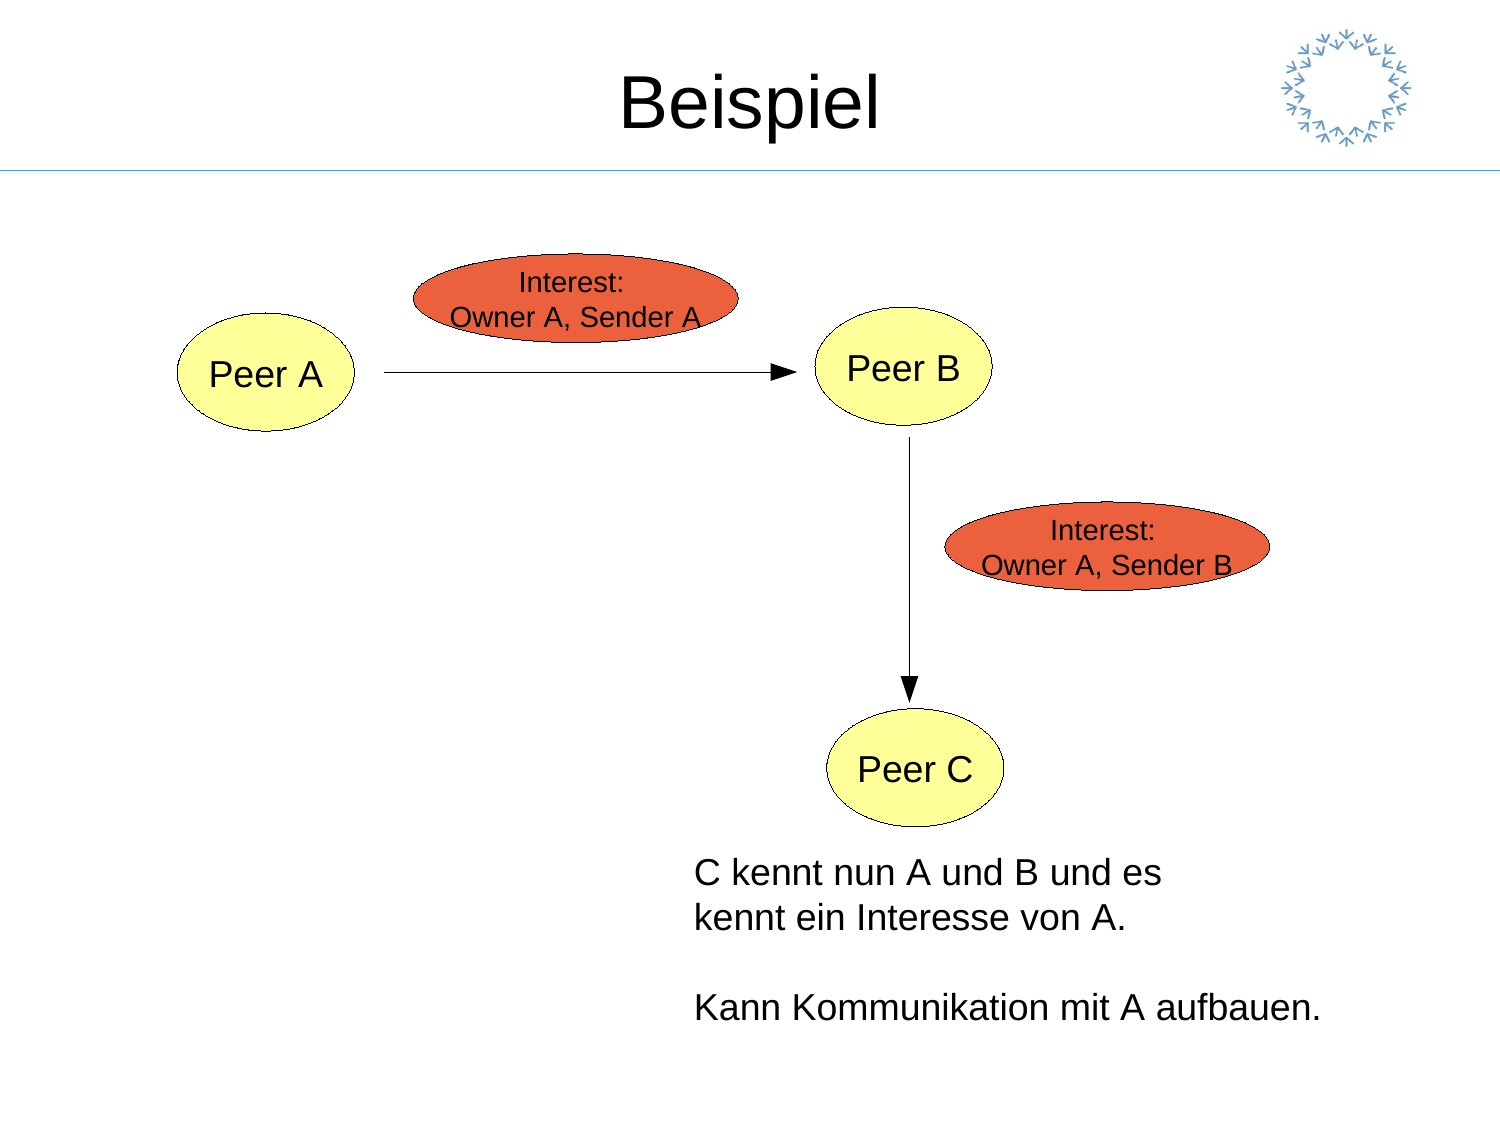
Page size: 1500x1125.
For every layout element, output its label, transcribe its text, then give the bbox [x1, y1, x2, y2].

text_box C kennt nun A und B und es kennt ein Interesse von A. Kann Kommunikation mit A aufbauen. [679, 840, 1338, 1035]
text_box Interest: Owner A, Sender B [944, 501, 1270, 591]
text_box Peer B [814, 307, 993, 426]
title Beispiel [75, 57, 1426, 148]
text_box Interest: Owner A, Sender A [413, 253, 739, 343]
picture [1281, 29, 1412, 57]
text_box Peer A [177, 312, 355, 432]
text_box Peer C [826, 708, 1004, 827]
